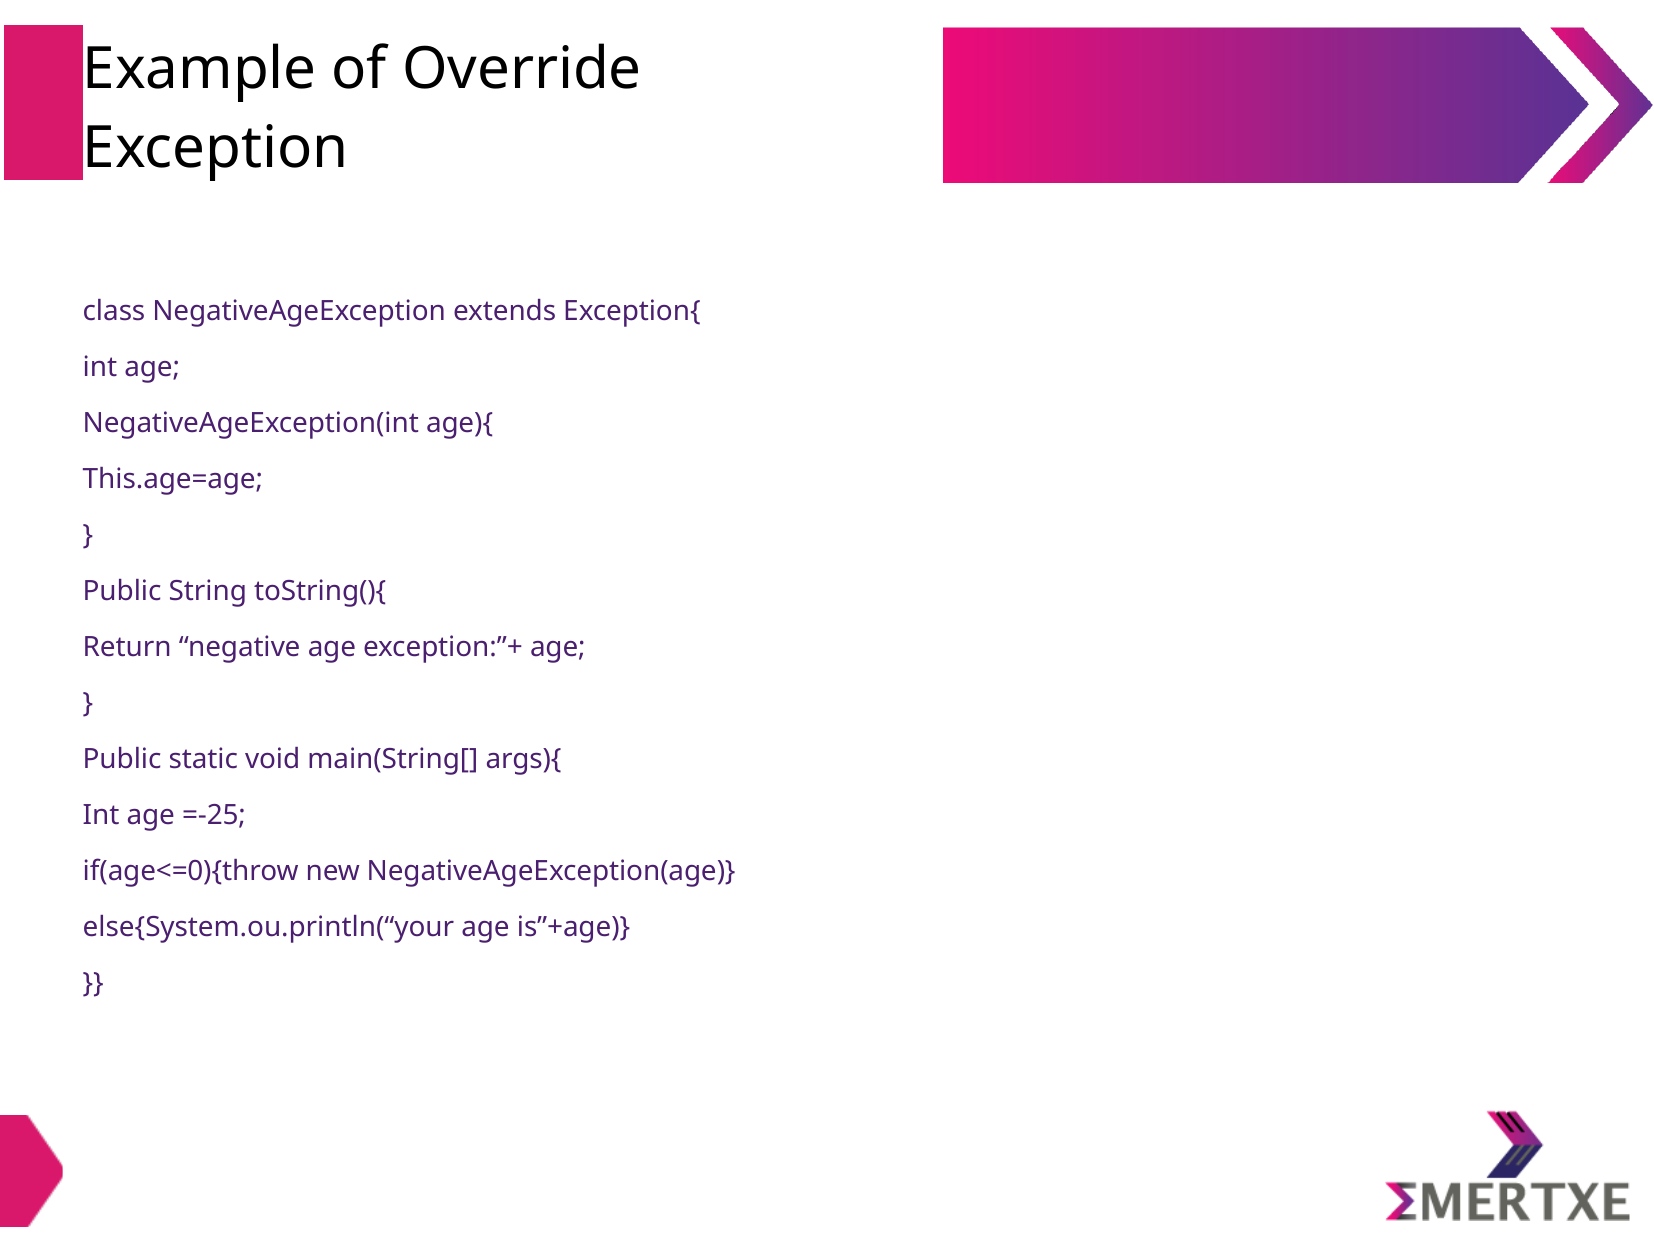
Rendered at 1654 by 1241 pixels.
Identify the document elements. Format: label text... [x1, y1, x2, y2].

title Example of Override Exception [82, 2, 1571, 210]
picture [1385, 1107, 1631, 1221]
picture [1571, 27, 1653, 183]
list class NegativeAgeException extends Exception{ int age; NegativeAgeException(int age){ This.age=age; } Public String toString(){ Return “negative age exception:”+ age; } Public static void main(String[] args){ Int age =-25; if(age<=0){throw new NegativeAgeException(age)} else{System.ou.println(“your age is”+age)} }} [82, 290, 1571, 1010]
